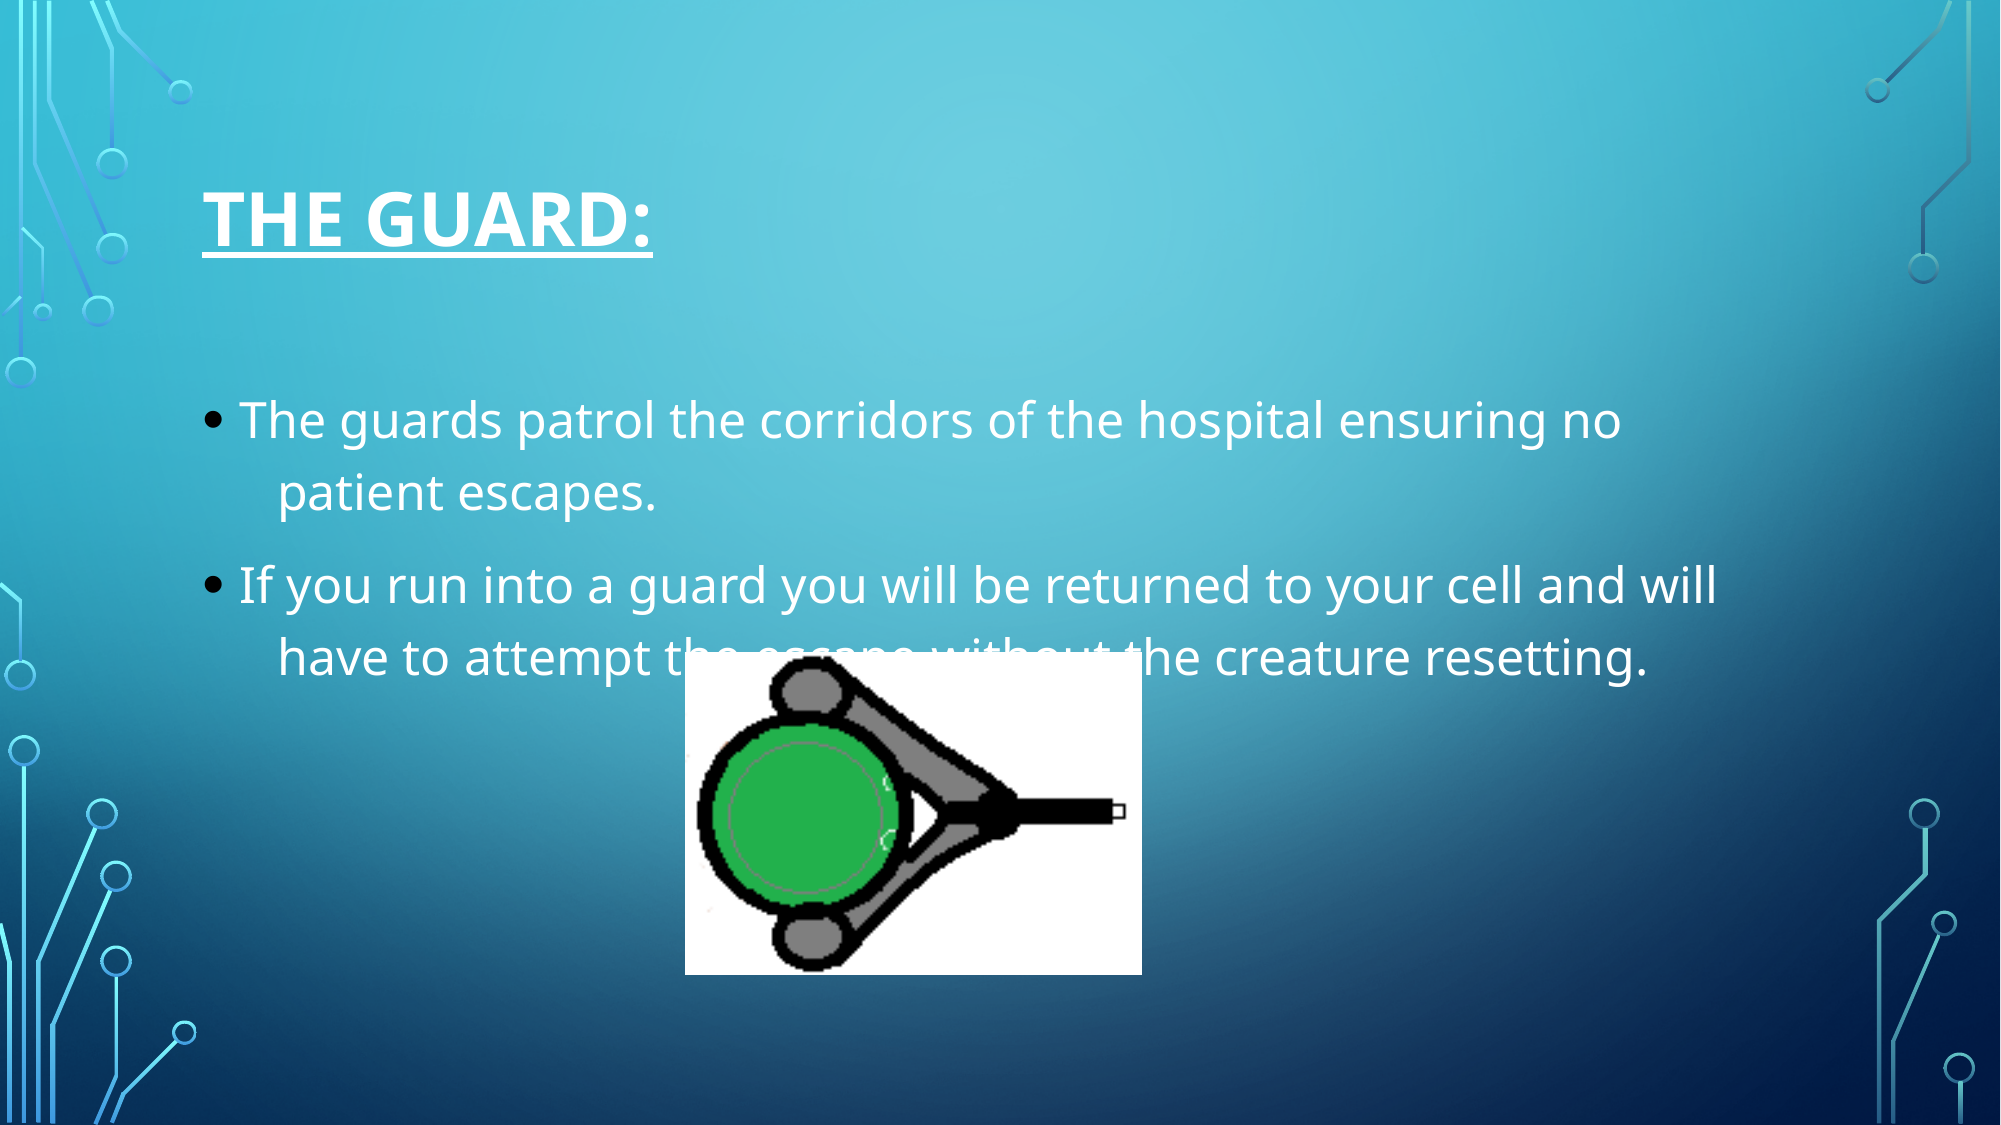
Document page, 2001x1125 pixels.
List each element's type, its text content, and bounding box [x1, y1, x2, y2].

picture [685, 652, 1142, 976]
list The guards patrol the corridors of the hospital ensuring no patient escapes. If you run into a guard you will be returned to your cell and will have to attempt the escape without the creature resetting. [187, 369, 1813, 951]
title The guard: [187, 101, 1813, 344]
